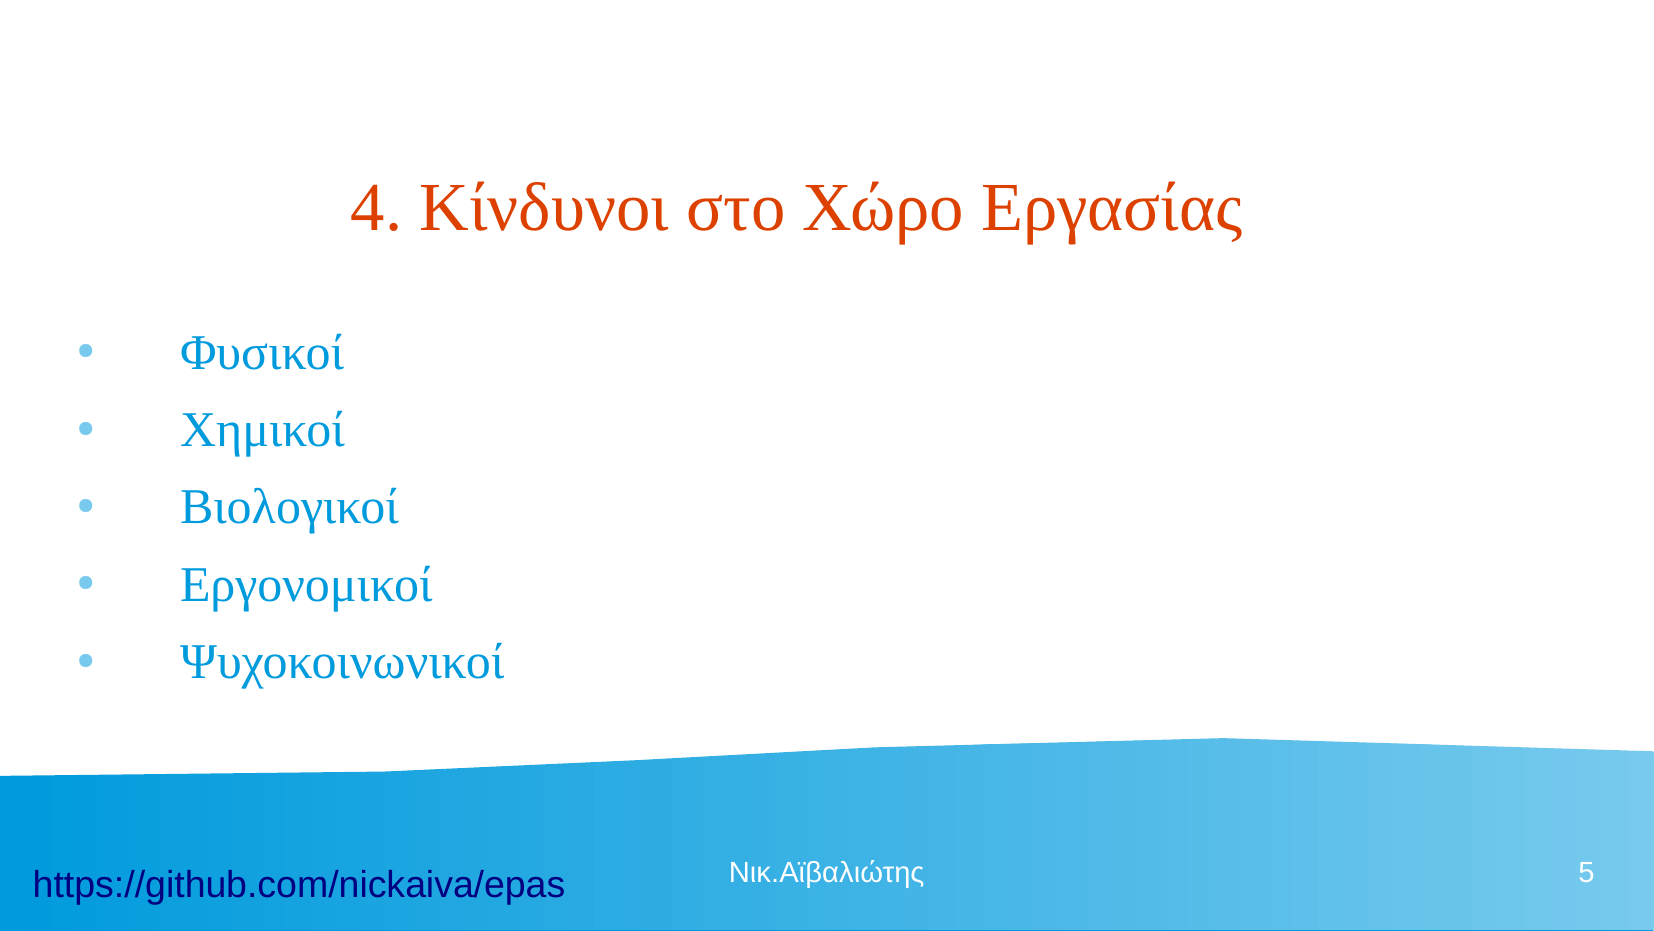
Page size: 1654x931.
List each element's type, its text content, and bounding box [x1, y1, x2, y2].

title 4. Κίνδυνοι στο Χώρο Εργασίας [59, 118, 1536, 296]
list Φυσικοί Χημικοί Βιολογικοί Εργονομικοί Ψυχοκοινωνικοί [59, 324, 1595, 739]
